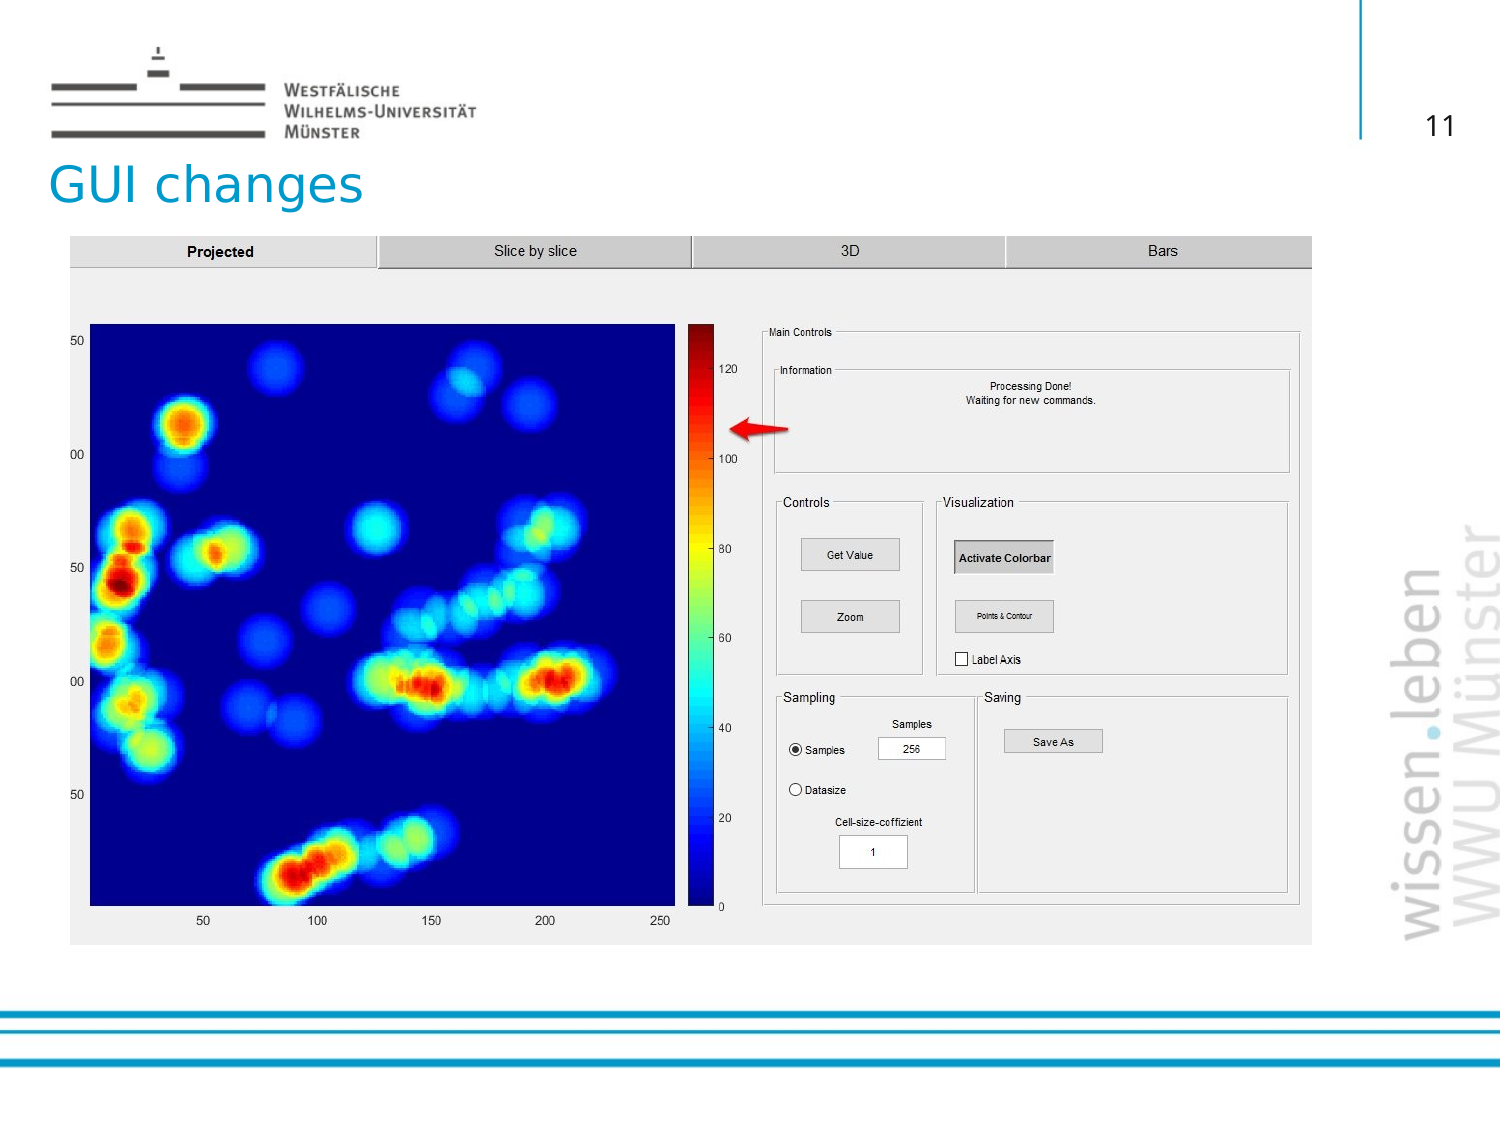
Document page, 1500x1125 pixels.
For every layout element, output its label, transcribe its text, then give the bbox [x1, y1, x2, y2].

title GUI changes [33, 140, 1346, 220]
list [32, 219, 1375, 988]
picture [0, 1018, 1500, 1059]
slide_number <Foliennummer> [1374, 100, 1473, 162]
picture [0, 0, 1500, 1011]
picture [0, 1067, 1500, 1125]
